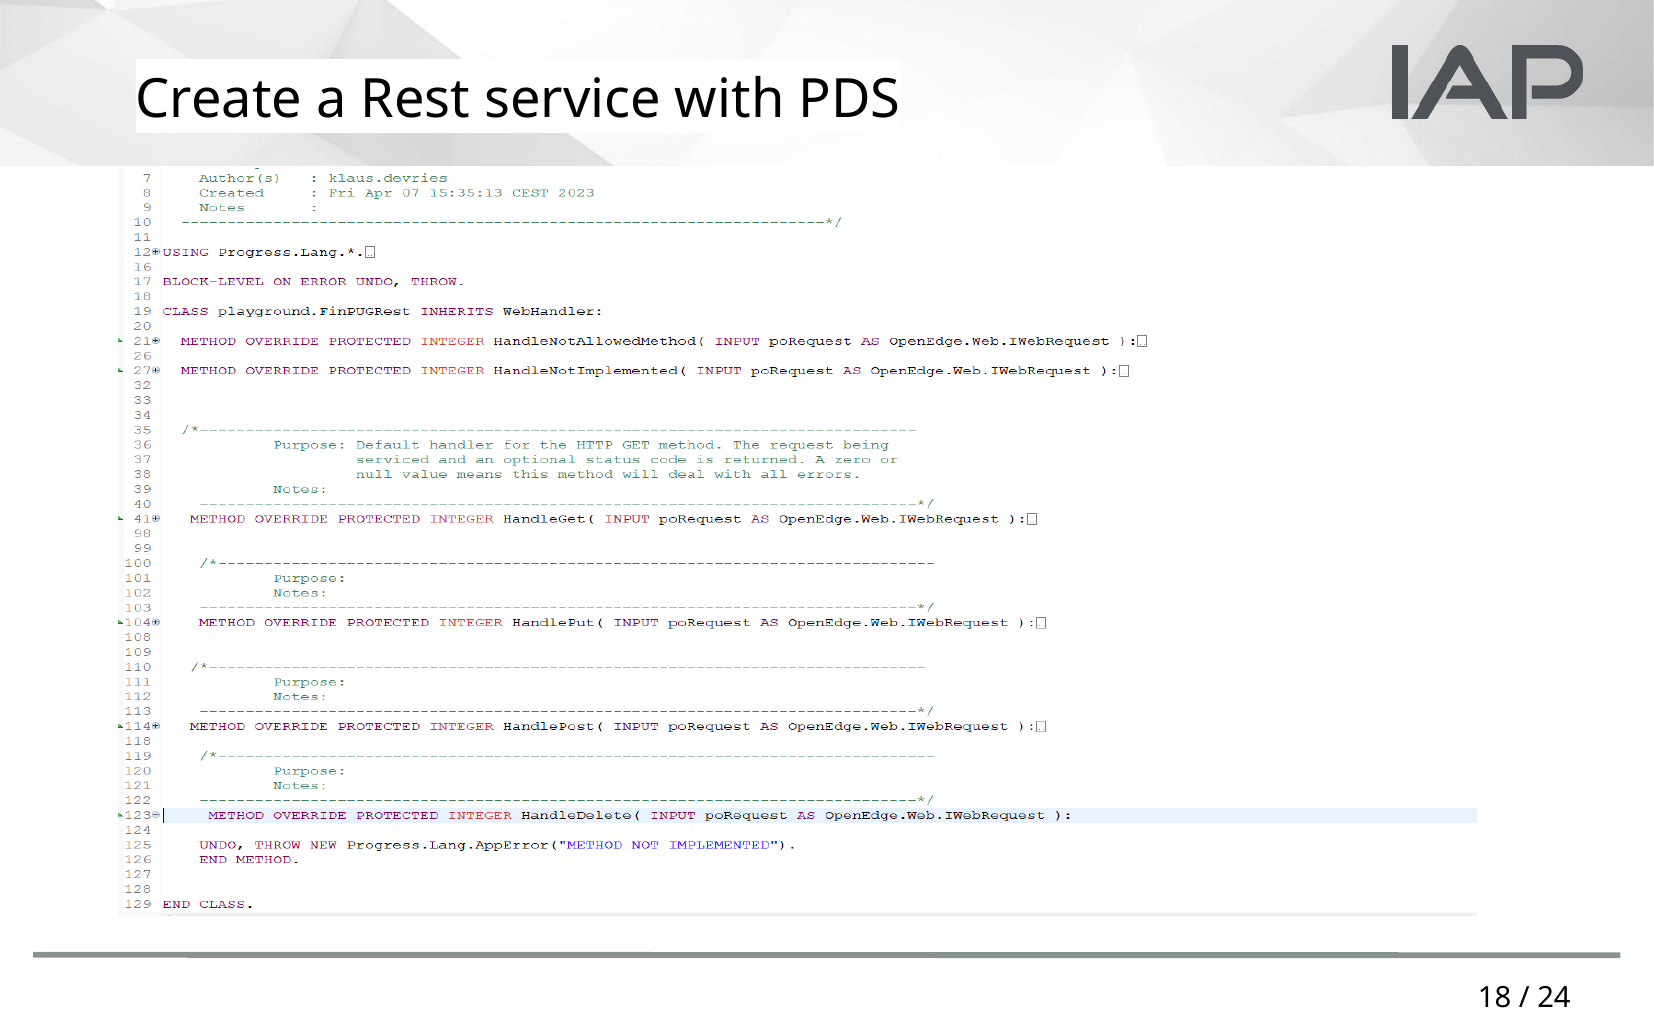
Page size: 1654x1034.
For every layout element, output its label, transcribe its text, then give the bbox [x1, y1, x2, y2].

picture [0, 0, 1654, 166]
title Create a Rest service with PDS [135, 41, 1264, 152]
picture [118, 168, 1477, 916]
